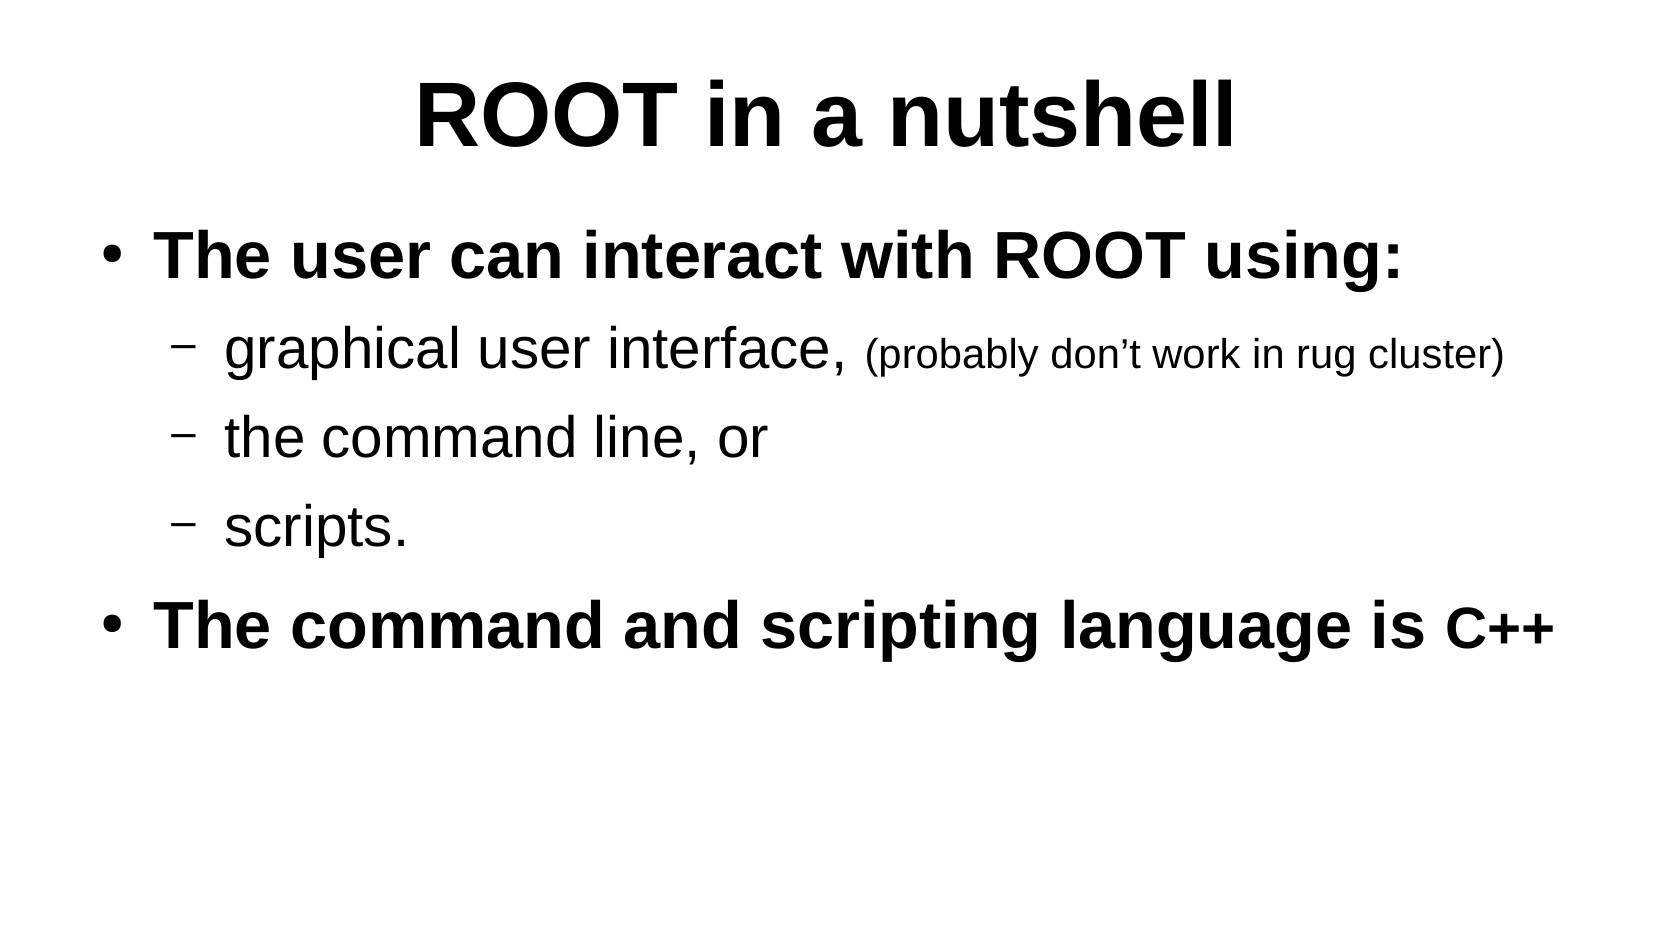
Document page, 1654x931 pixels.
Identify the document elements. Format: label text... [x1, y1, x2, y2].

list The user can interact with ROOT using: graphical user interface, (probably don’t work in rug cluster) the command line, or scripts. The command and scripting language is C++ [82, 217, 1571, 758]
title ROOT in a nutshell [82, 37, 1571, 193]
